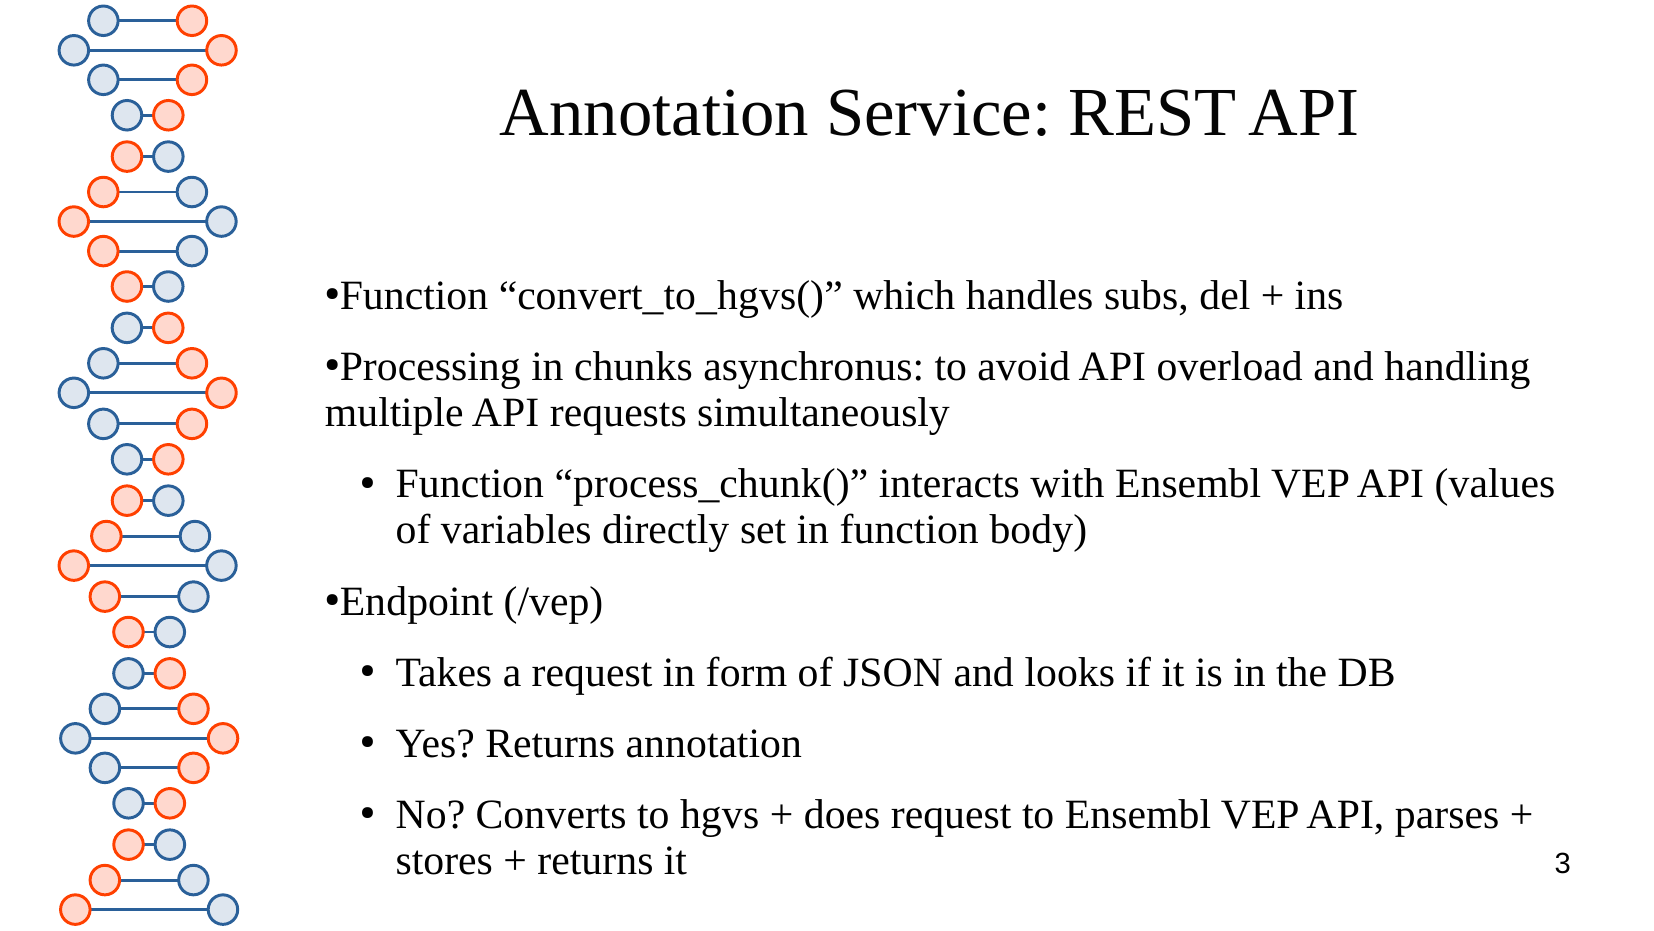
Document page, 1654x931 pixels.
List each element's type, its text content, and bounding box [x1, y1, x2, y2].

title Annotation Service: REST API [265, 35, 1595, 189]
subtitle Function “convert_to_hgvs()” which handles subs, del + ins Processing in chunks asynchronus: to avoid API overload and handling multiple API requests simultaneously Function “process_chunk()” interacts with Ensembl VEP API (values of variables directly set in function body) Endpoint (/vep) Takes a request in form of JSON and looks if it is in the DB Yes? Returns annotation No? Converts to hgvs + does request to Ensembl VEP API, parses + stores + returns it [265, 224, 1595, 884]
